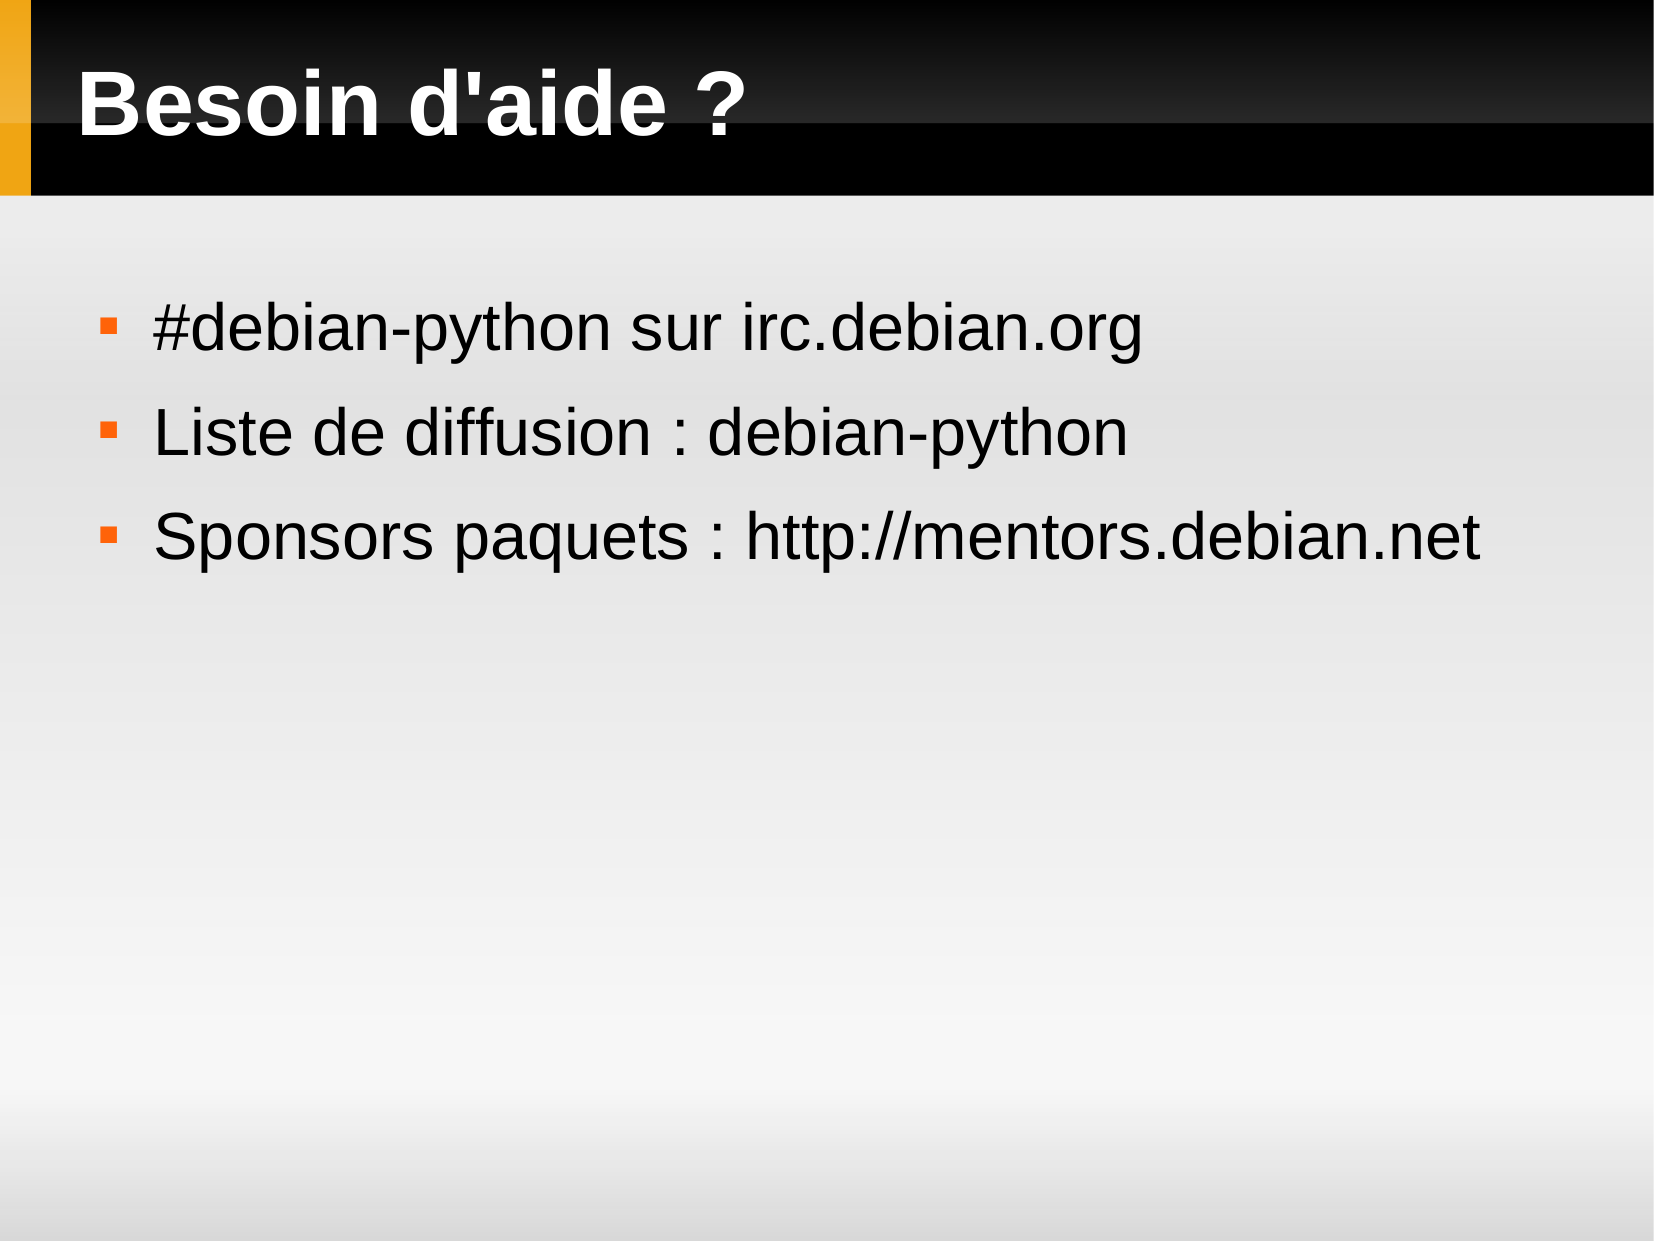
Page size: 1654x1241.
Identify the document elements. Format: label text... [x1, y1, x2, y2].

list #debian-python sur irc.debian.org Liste de diffusion : debian-python Sponsors paquets : http://mentors.debian.net [82, 290, 1571, 1109]
picture [0, 0, 1654, 1241]
title Besoin d'aide ? [76, 0, 1565, 208]
